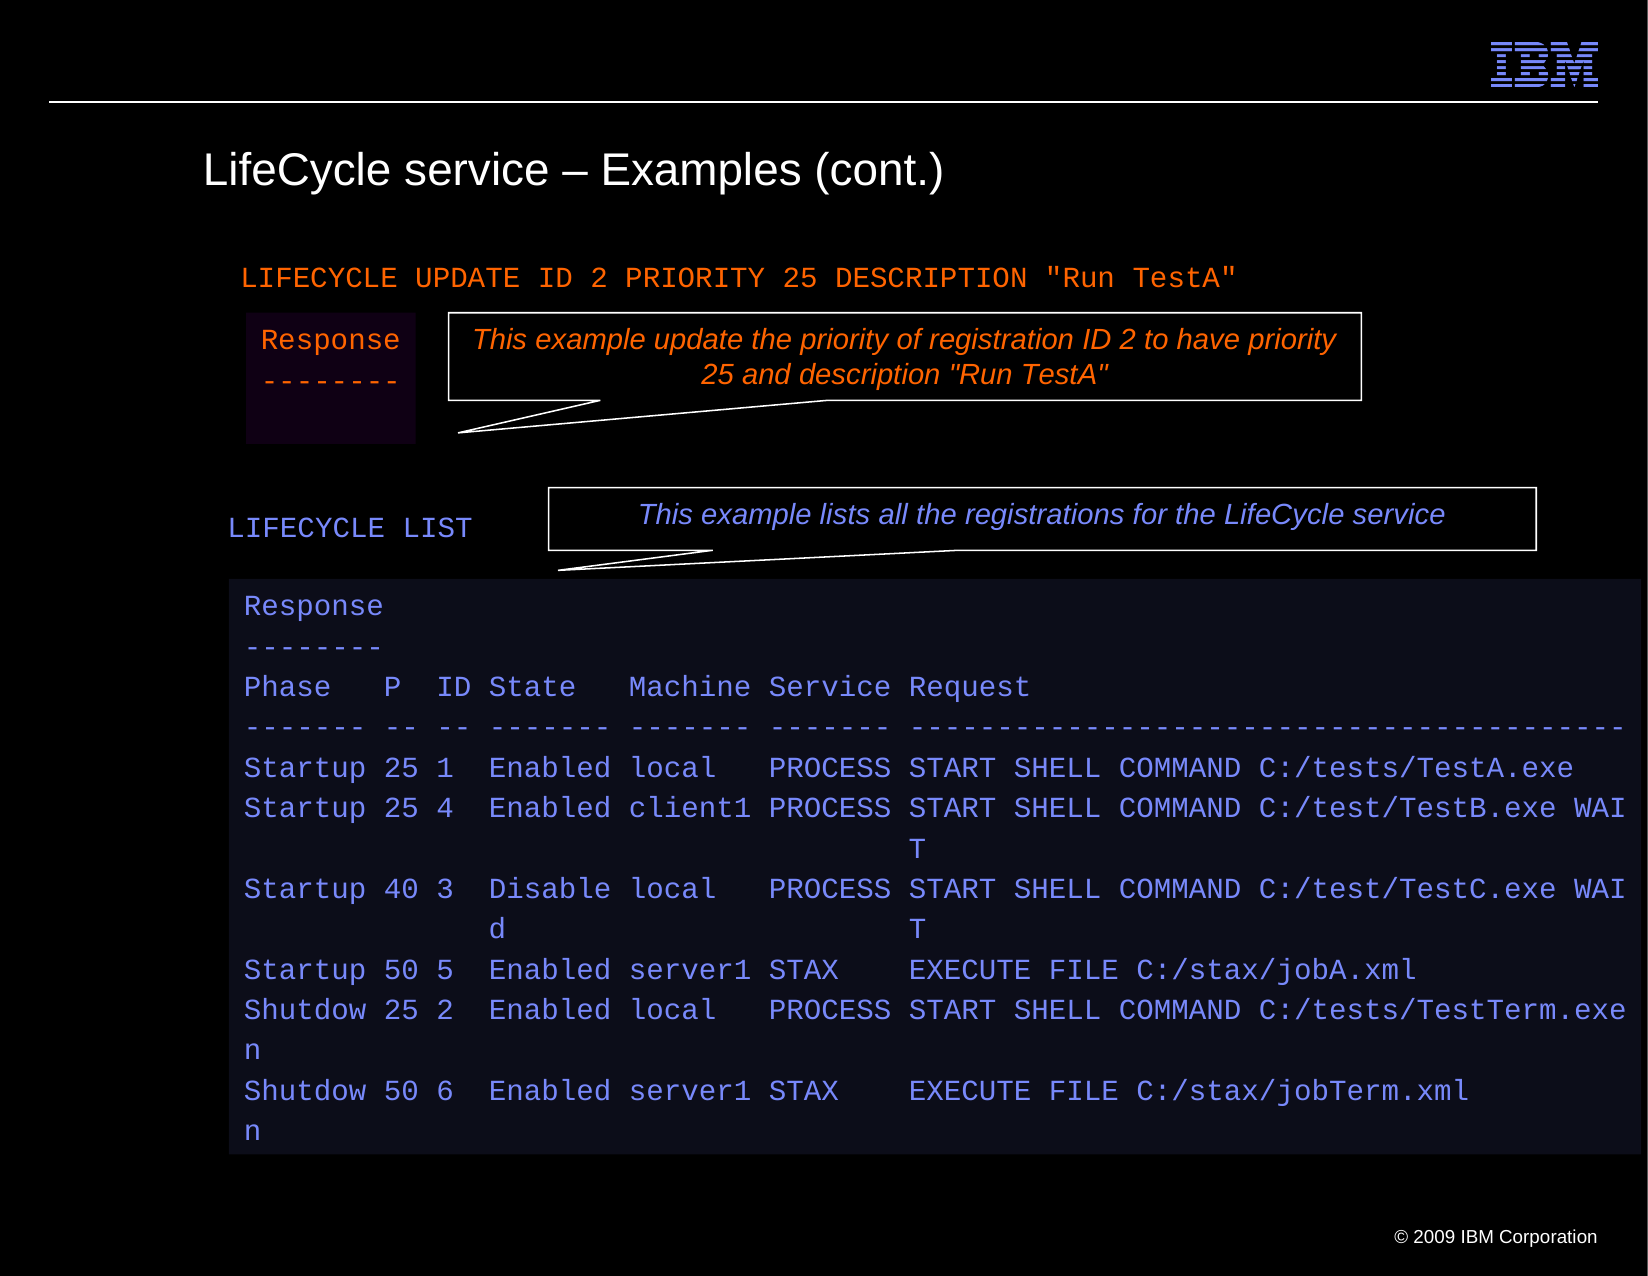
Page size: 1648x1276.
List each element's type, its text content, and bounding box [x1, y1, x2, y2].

text_box This example lists all the registrations for the LifeCycle service [548, 487, 1537, 571]
text_box This example update the priority of registration ID 2 to have priority 25 and description "Run TestA" [448, 312, 1362, 433]
title LifeCycle service – Examples (cont.) [186, 137, 1648, 231]
text_box Response -------- [246, 312, 416, 444]
text_box Response -------- Phase P ID State Machine Service Request ------- -- -- ------- ------- ------- ----------------------------------------- Startup 25 1 Enabled local PROCESS START SHELL COMMAND C:/tests/TestA.exe Startup 25 4 Enabled client1 PROCESS START SHELL COMMAND C:/test/TestB.exe WAI T Startup 40 3 Disable local PROCESS START SHELL COMMAND C:/test/TestC.exe WAI d T Startup 50 5 Enabled server1 STAX EXECUTE FILE C:/stax/jobA.xml Shutdow 25 2 Enabled local PROCESS START SHELL COMMAND C:/tests/TestTerm.exe n Shutdow 50 6 Enabled server1 STAX EXECUTE FILE C:/stax/jobTerm.xml n [228, 578, 1642, 1155]
picture [1491, 42, 1598, 87]
text_box LIFECYCLE UPDATE ID 2 PRIORITY 25 DESCRIPTION "Run TestA" [225, 250, 1253, 301]
text_box LIFECYCLE LIST [212, 500, 488, 551]
